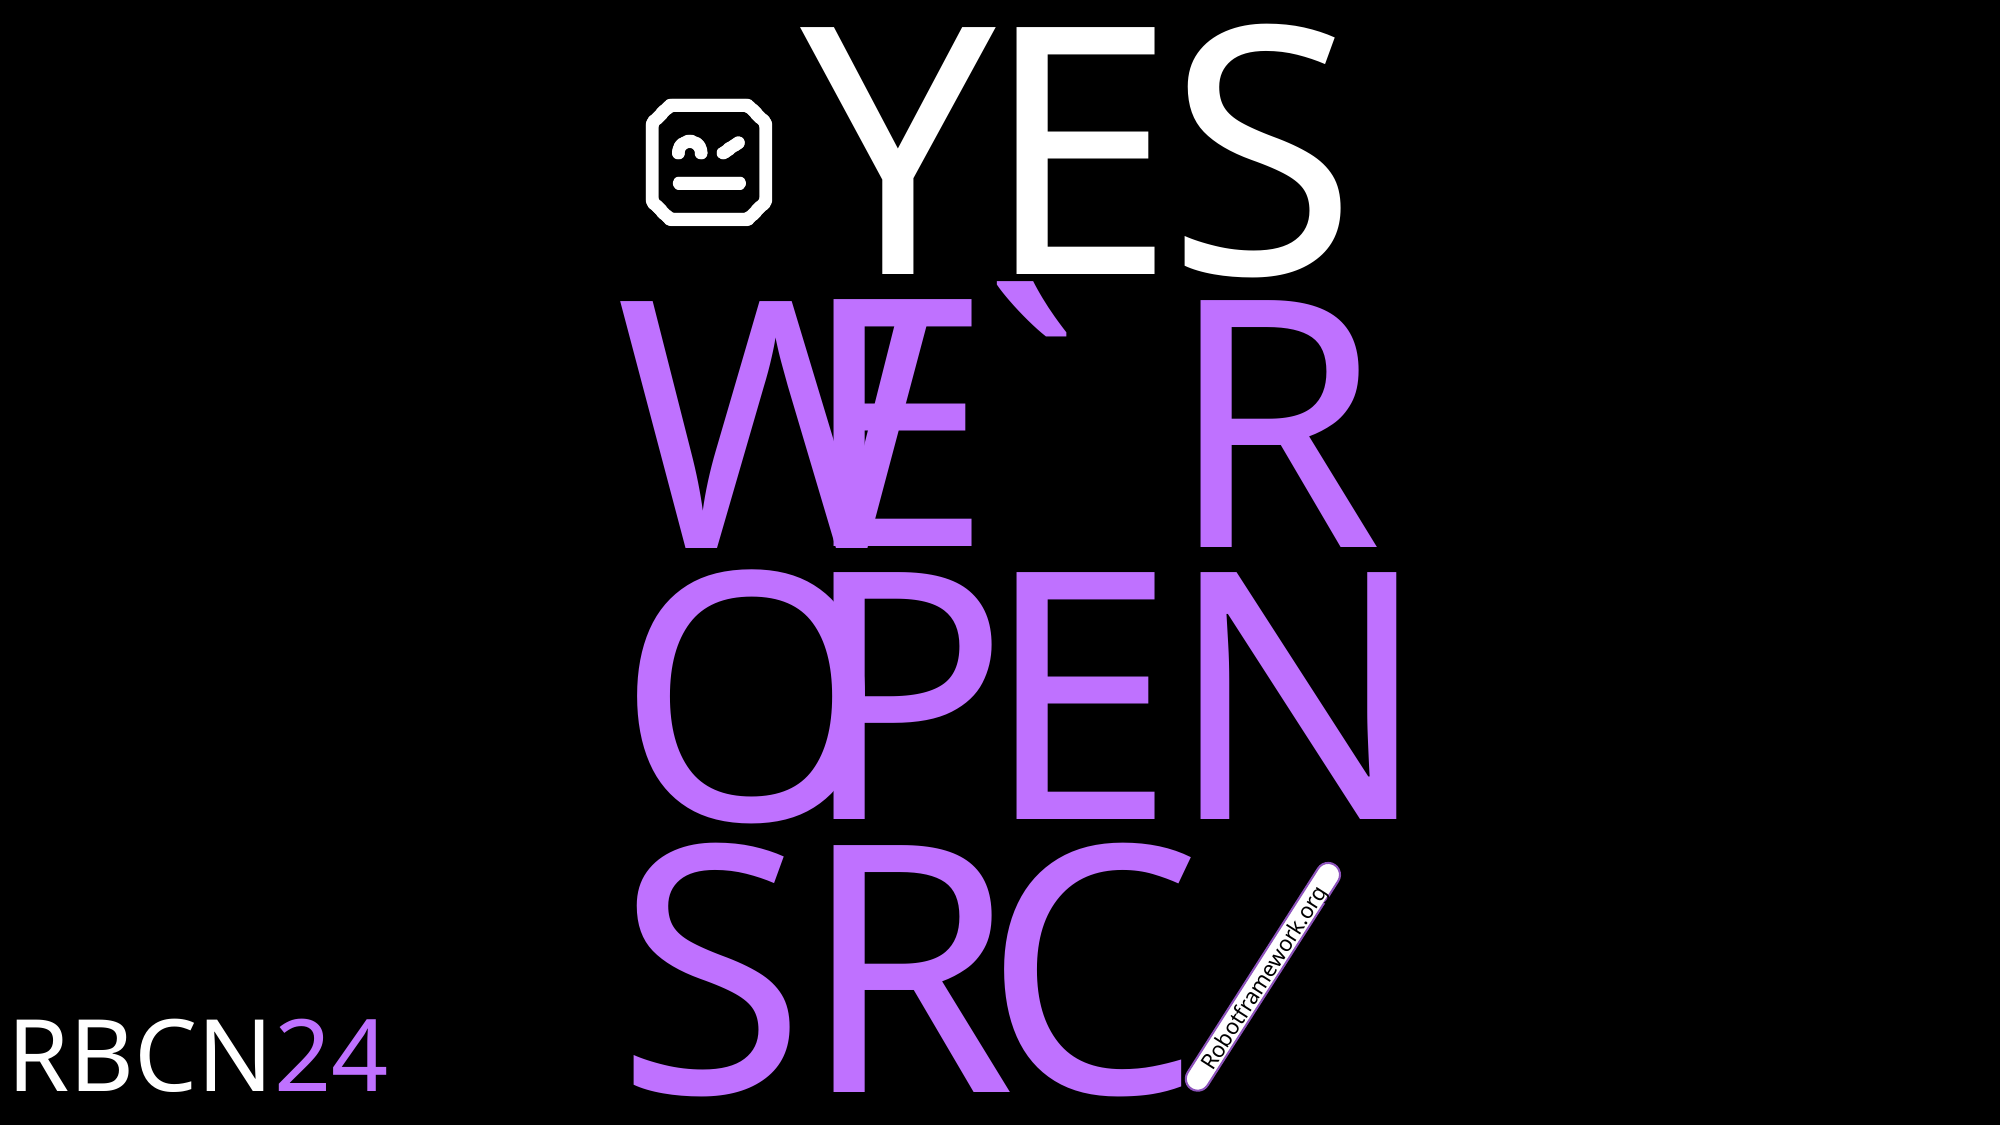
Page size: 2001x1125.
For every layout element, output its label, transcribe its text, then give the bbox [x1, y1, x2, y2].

list P [800, 572, 983, 843]
list S [616, 845, 800, 1116]
list S [1166, 27, 1351, 298]
list C [983, 845, 1167, 1116]
list Y [800, 26, 983, 298]
list E [983, 26, 1167, 298]
list N [1166, 572, 1351, 844]
list O [616, 572, 800, 843]
list W [616, 299, 800, 571]
list R [800, 845, 983, 1116]
list ` [983, 299, 1166, 571]
list R [1166, 299, 1351, 571]
list E [983, 572, 1166, 843]
picture [603, 56, 800, 268]
list E [800, 299, 983, 571]
